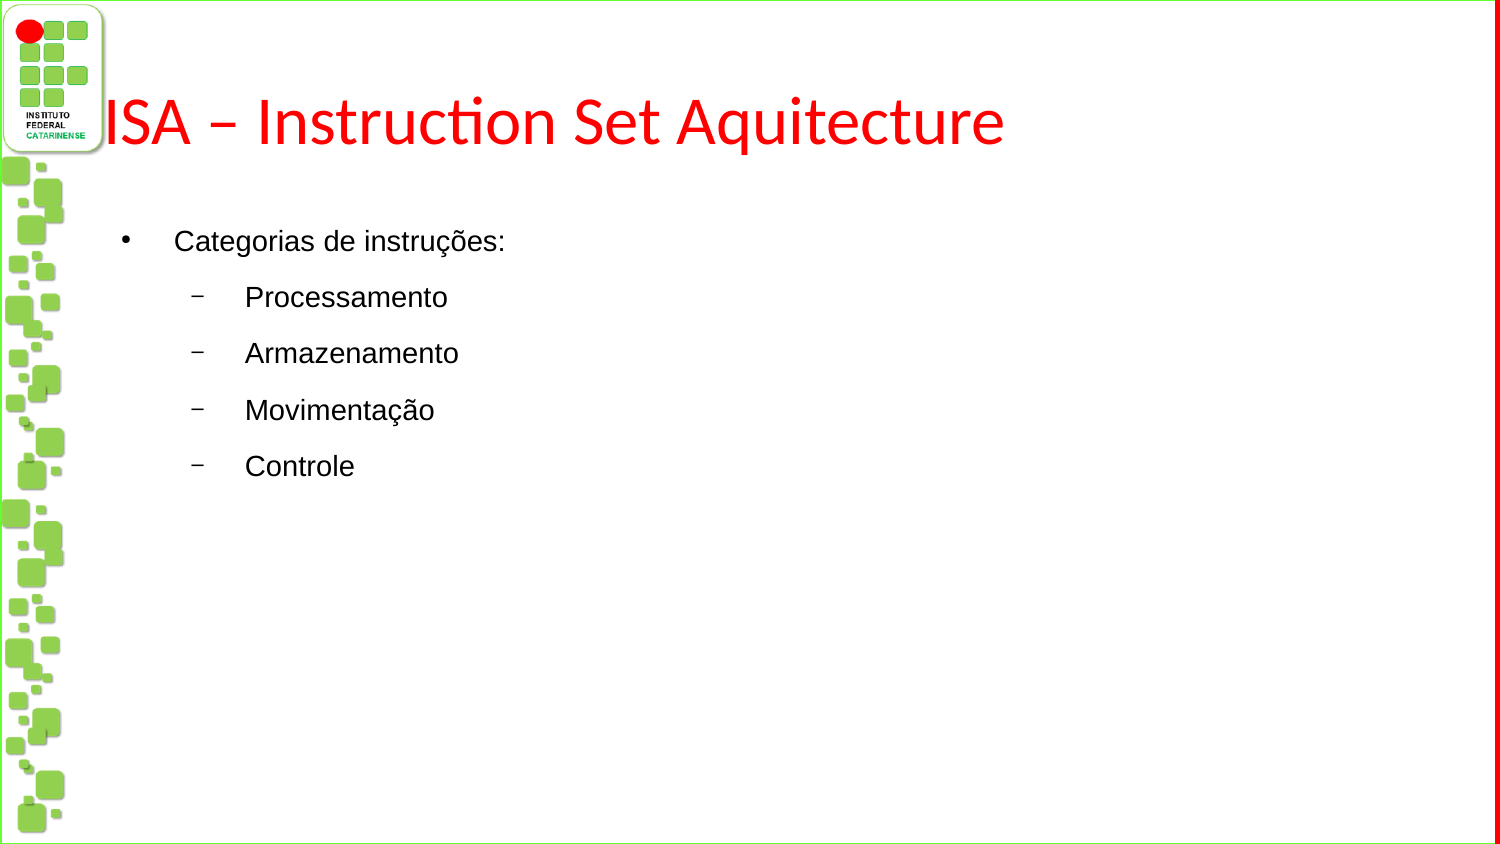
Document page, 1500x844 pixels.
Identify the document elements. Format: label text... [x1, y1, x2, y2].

title ISA – Instruction Set Aquitecture [103, 44, 1397, 208]
picture [0, 0, 1500, 844]
list Categorias de instruções: Processamento Armazenamento Movimentação Controle [103, 224, 1397, 760]
